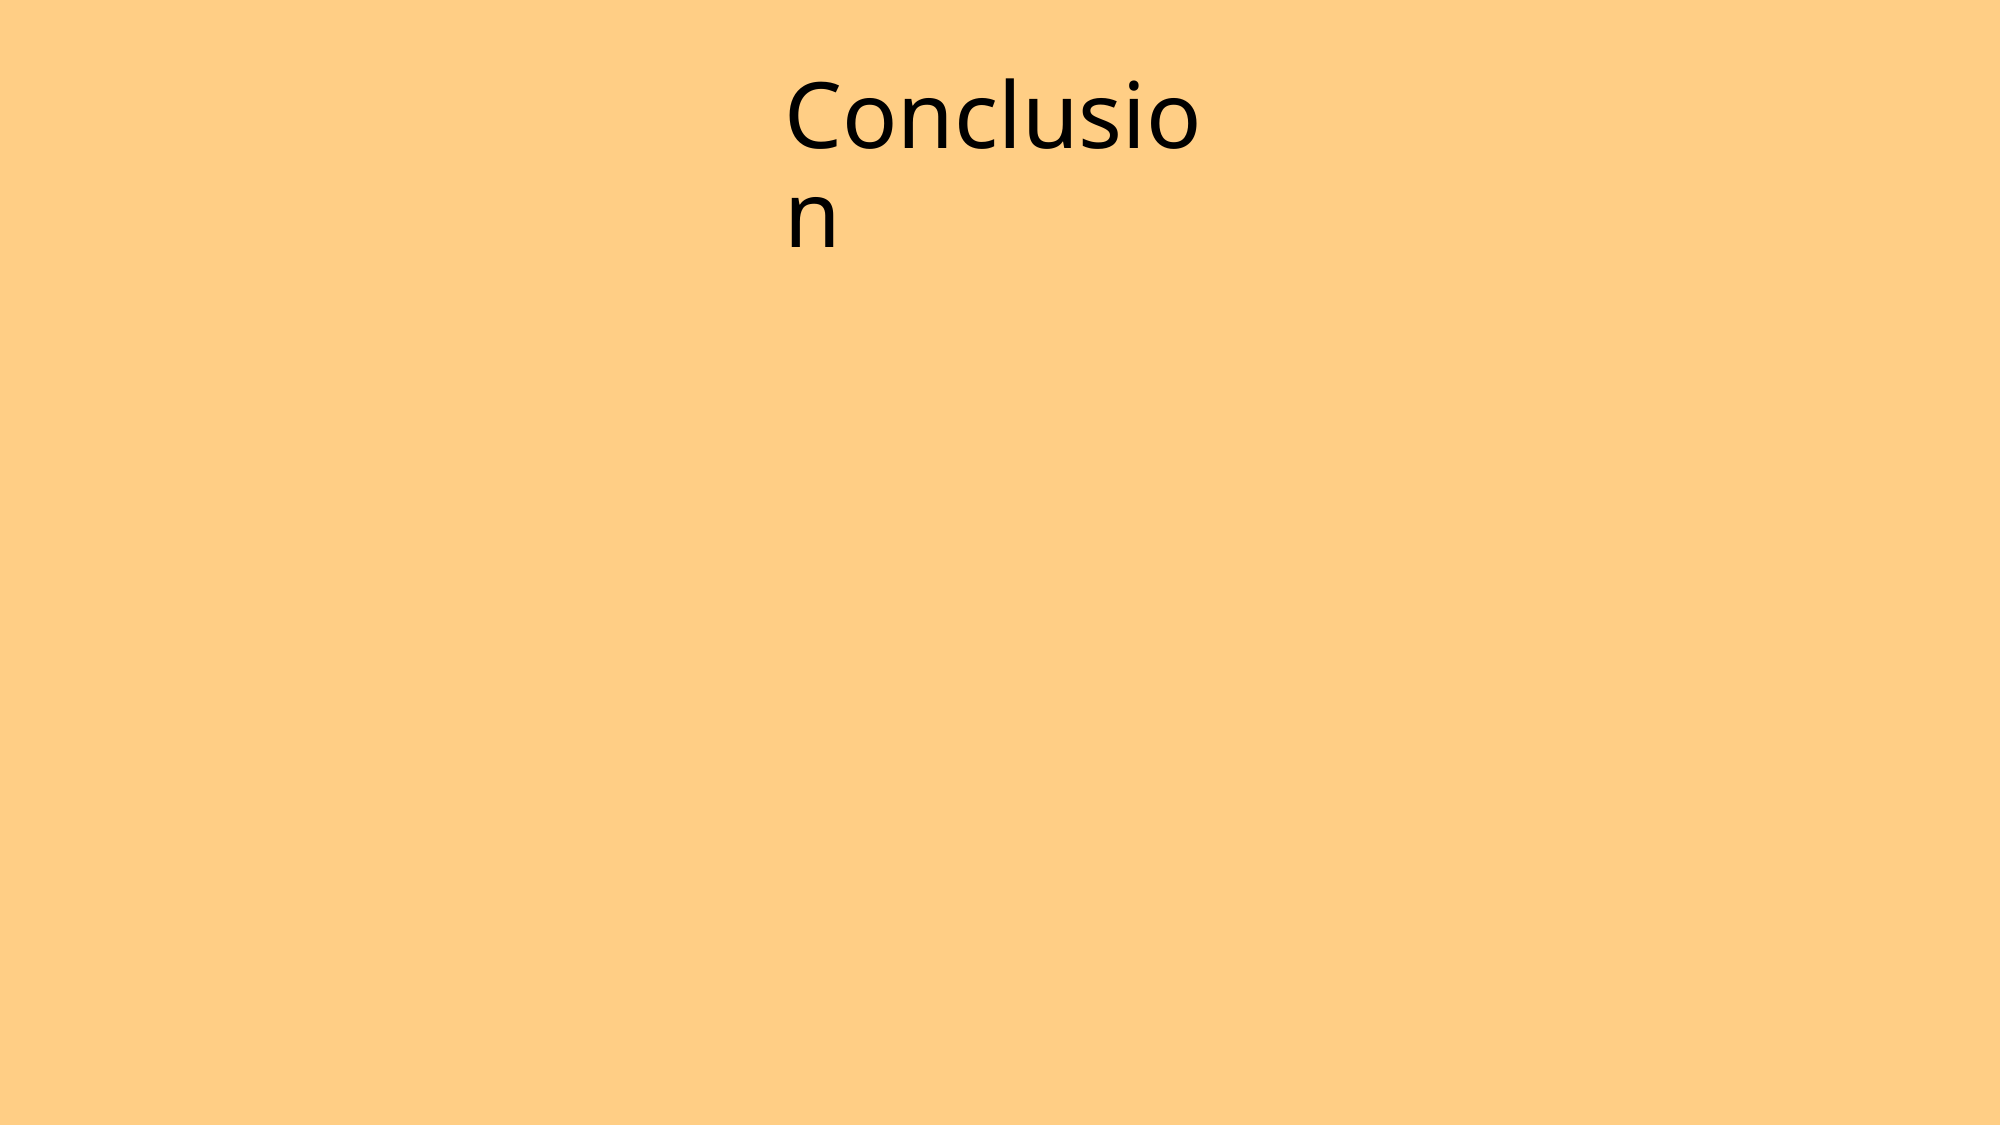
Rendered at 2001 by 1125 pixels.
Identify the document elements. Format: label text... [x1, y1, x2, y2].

title Conclusion [769, 59, 1231, 278]
